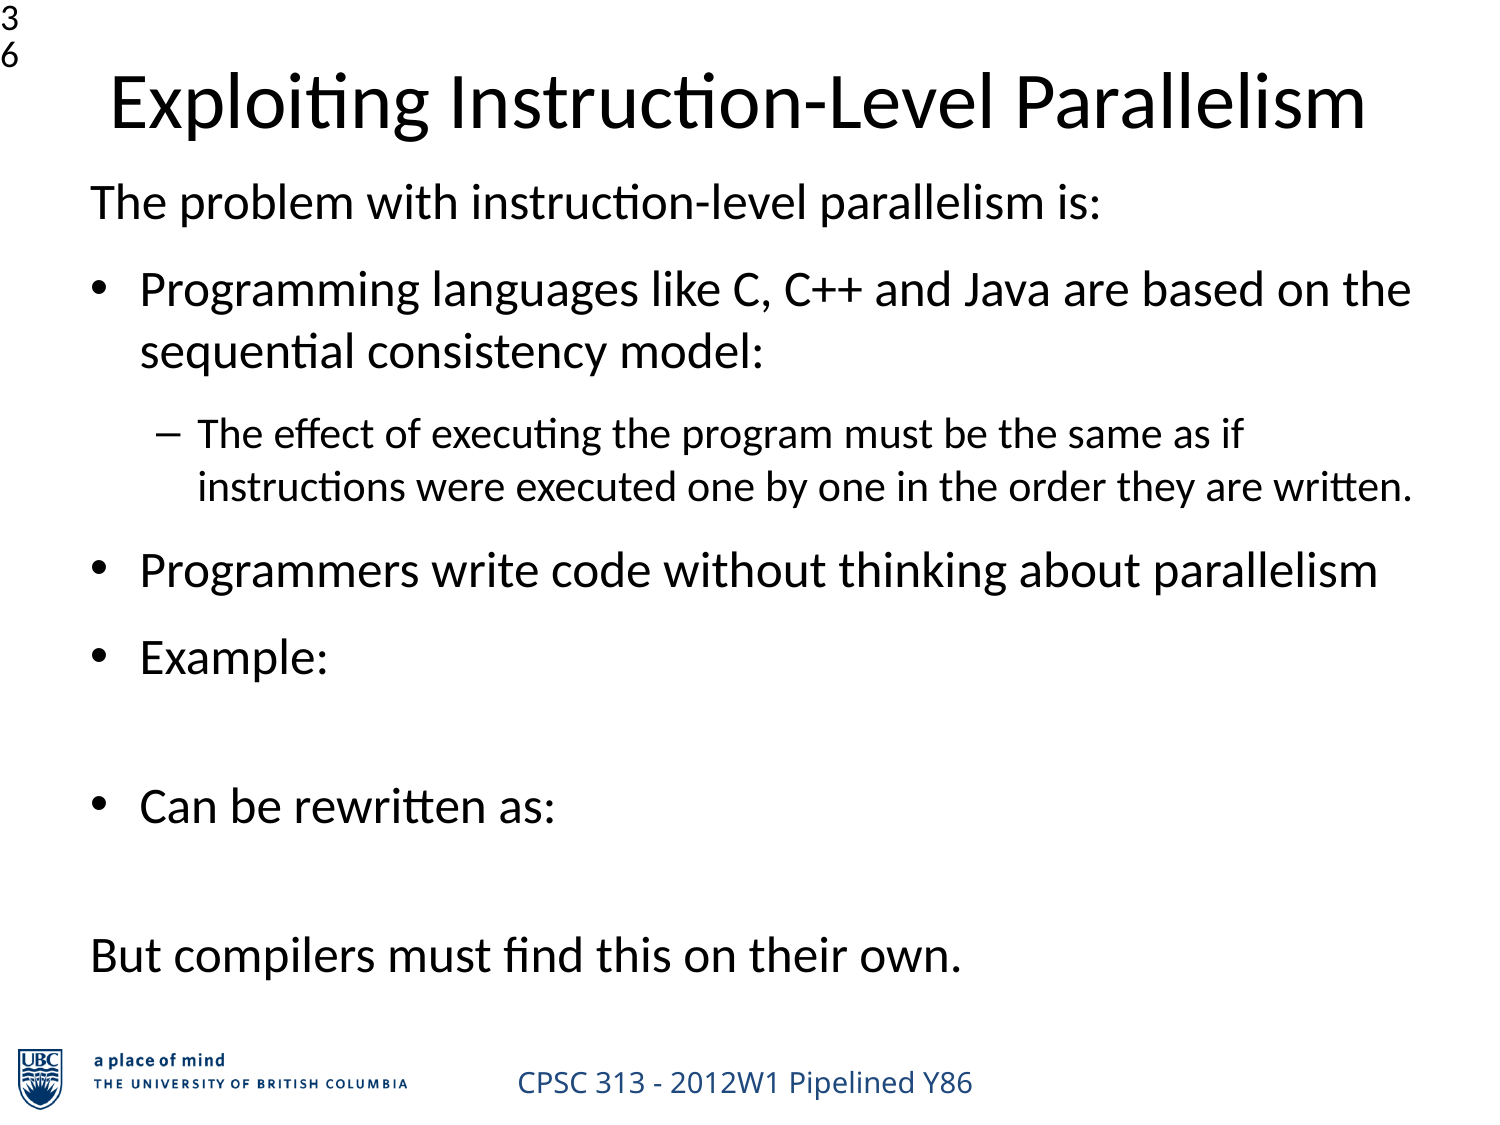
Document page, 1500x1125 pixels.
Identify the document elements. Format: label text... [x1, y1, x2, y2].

picture [18, 1049, 407, 1110]
list The problem with instruction-level parallelism is: Programming languages like C, C++ and Java are based on the sequential consistency model: The effect of executing the program must be the same as if instructions were executed one by one in the order they are written. Programmers write code without thinking about parallelism Example: Can be rewritten as: But compilers must find this on their own. [75, 160, 1459, 1035]
title Exploiting Instruction-Level Parallelism [64, 2, 1415, 190]
